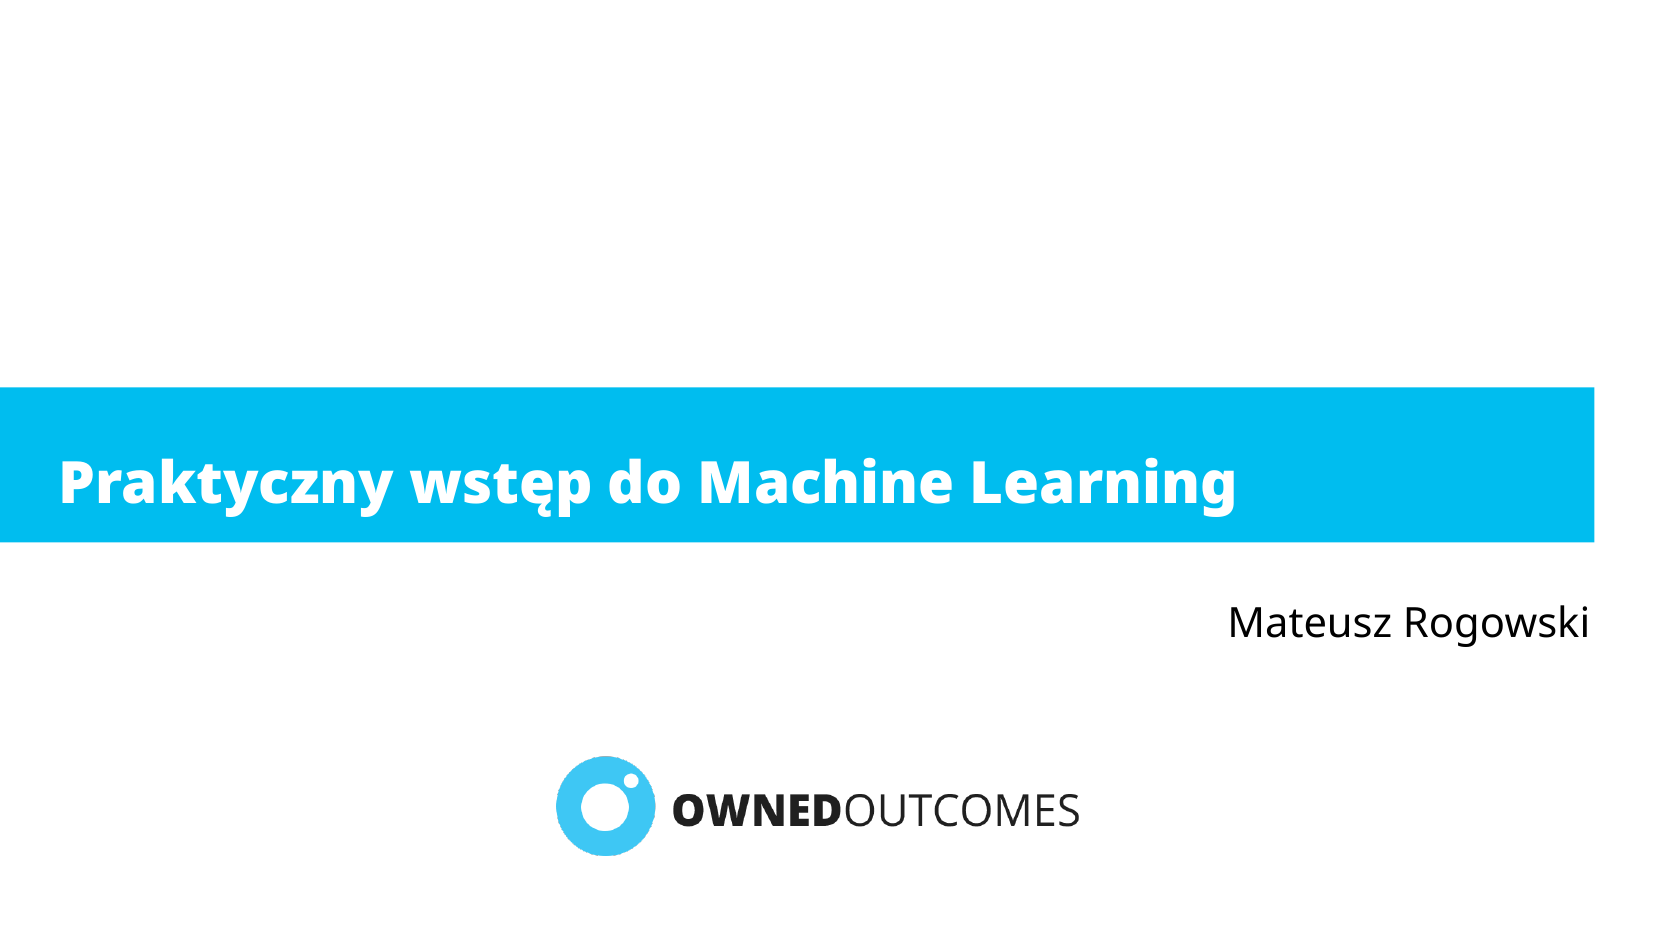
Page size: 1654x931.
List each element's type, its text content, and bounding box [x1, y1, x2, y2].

picture [509, 721, 1118, 901]
title Praktyczny wstęp do Machine Learning [59, 409, 1595, 521]
text_box Mateusz Rogowski [45, 585, 1606, 649]
